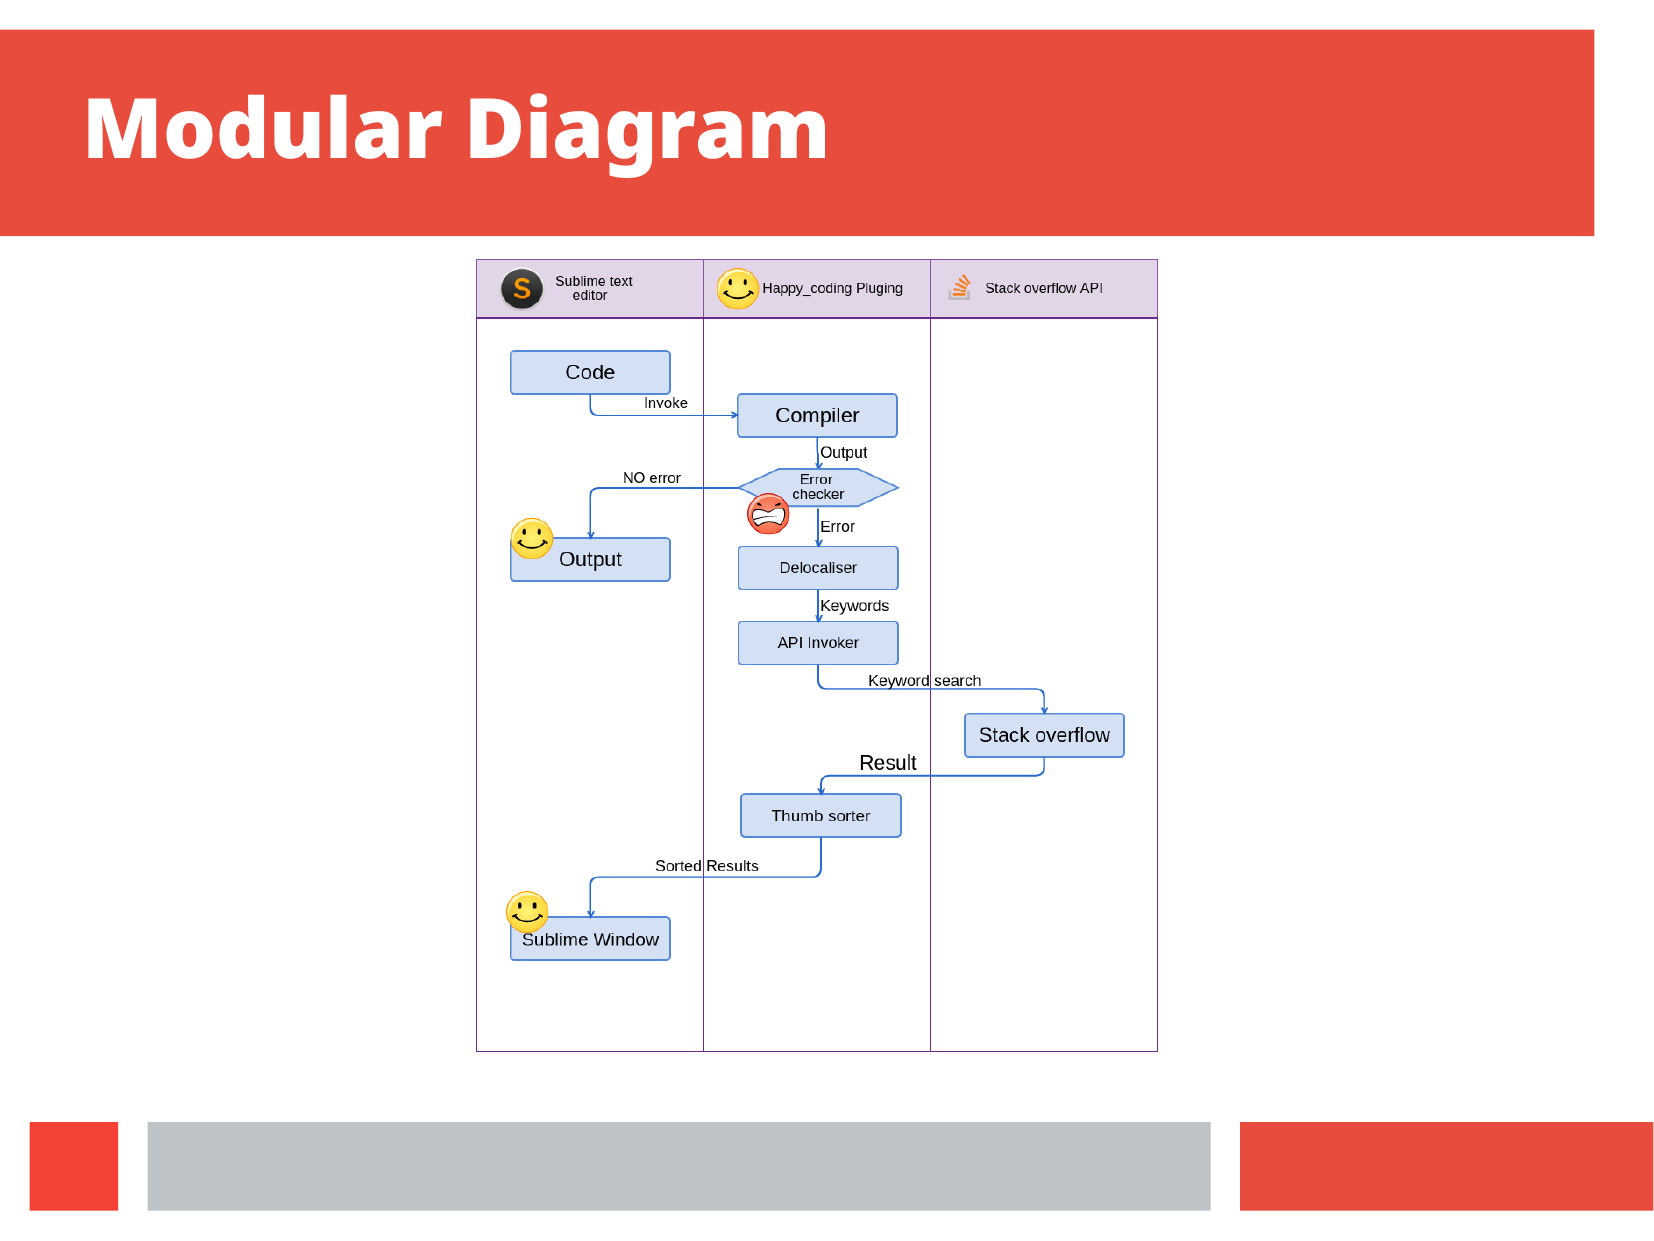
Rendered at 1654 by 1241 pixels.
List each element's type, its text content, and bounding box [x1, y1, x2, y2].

title Modular Diagram [82, 35, 1619, 184]
picture [476, 259, 1158, 1052]
